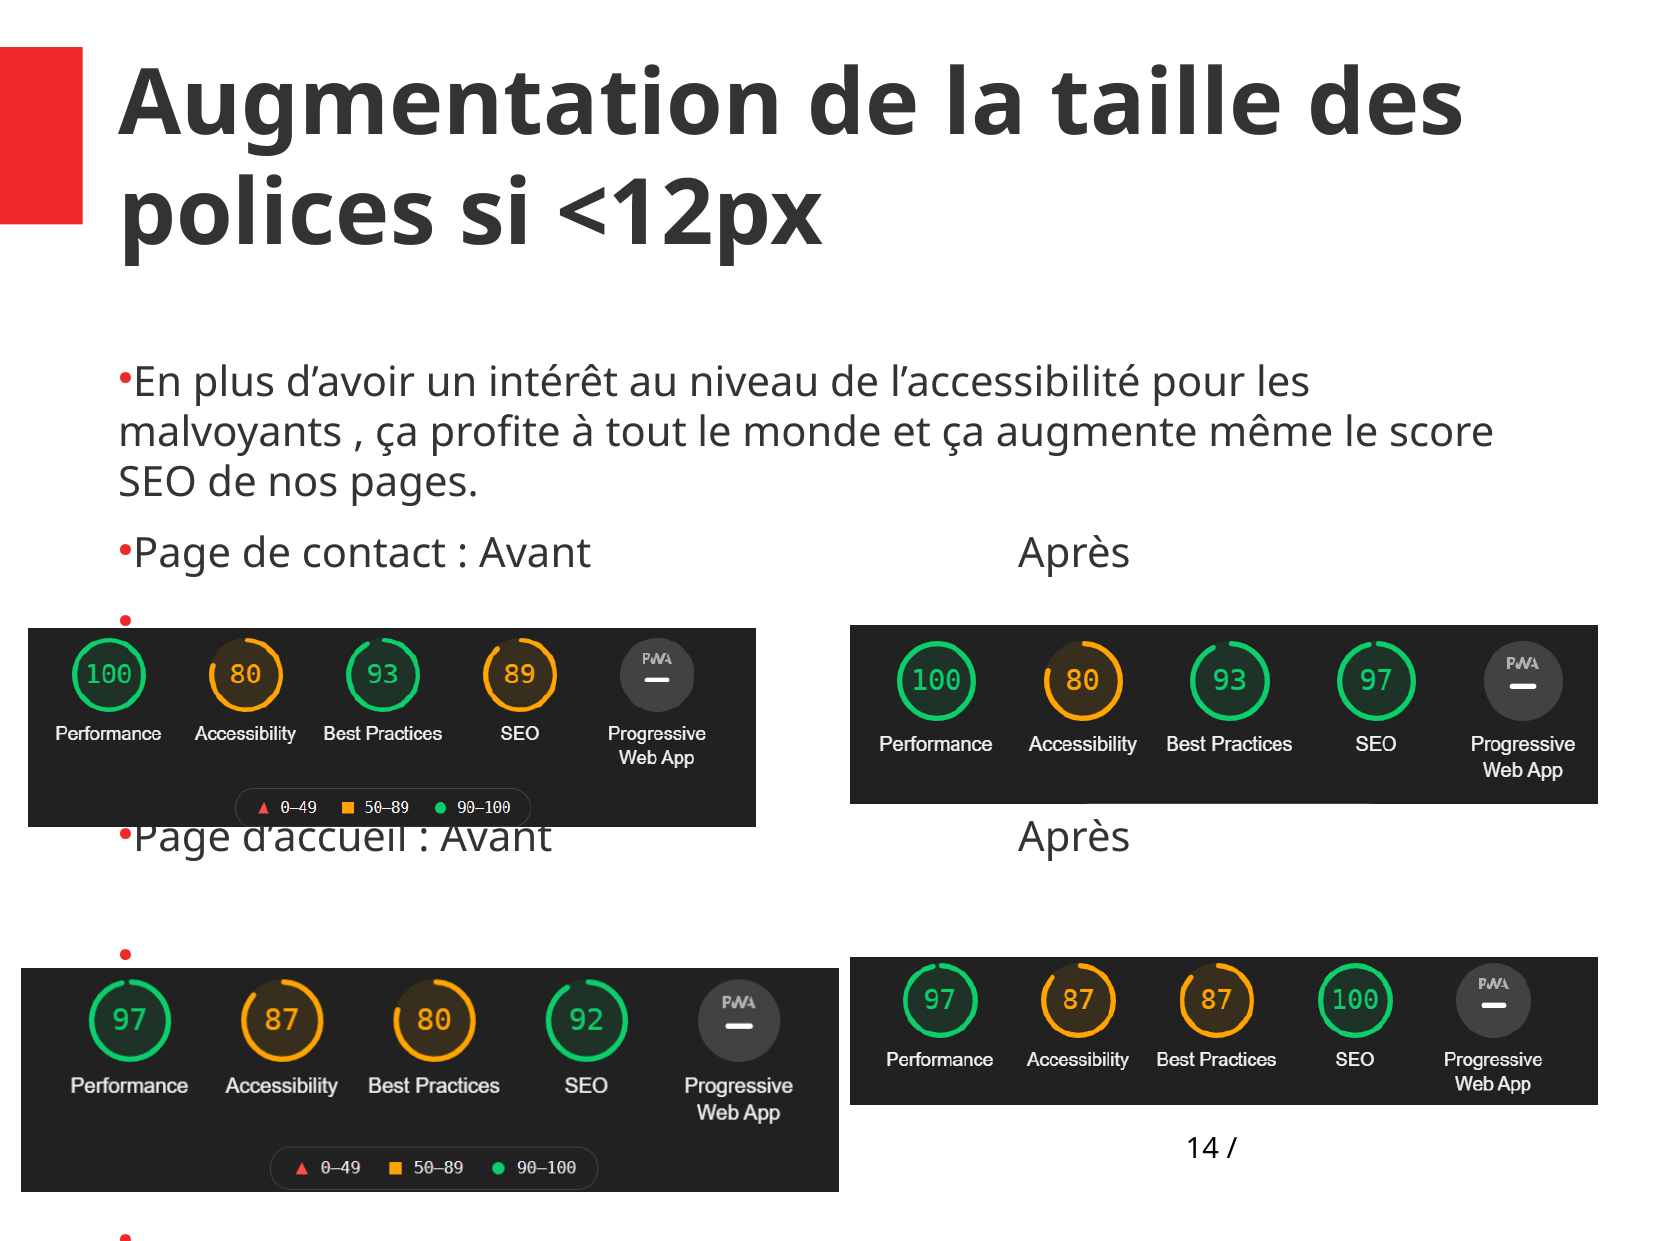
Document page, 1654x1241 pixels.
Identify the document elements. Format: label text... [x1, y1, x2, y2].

picture [21, 968, 839, 1192]
picture [28, 628, 756, 827]
list En plus d’avoir un intérêt au niveau de l’accessibilité pour les malvoyants , ça profite à tout le monde et ça augmente même le score SEO de nos pages. Page de contact : Avant Après Page d’accueil : Avant Après [118, 354, 1536, 1074]
title Augmentation de la taille des polices si <12px [118, 27, 1571, 278]
picture [850, 625, 1598, 804]
picture [850, 957, 1598, 1105]
text_box / [1185, 1129, 1571, 1216]
